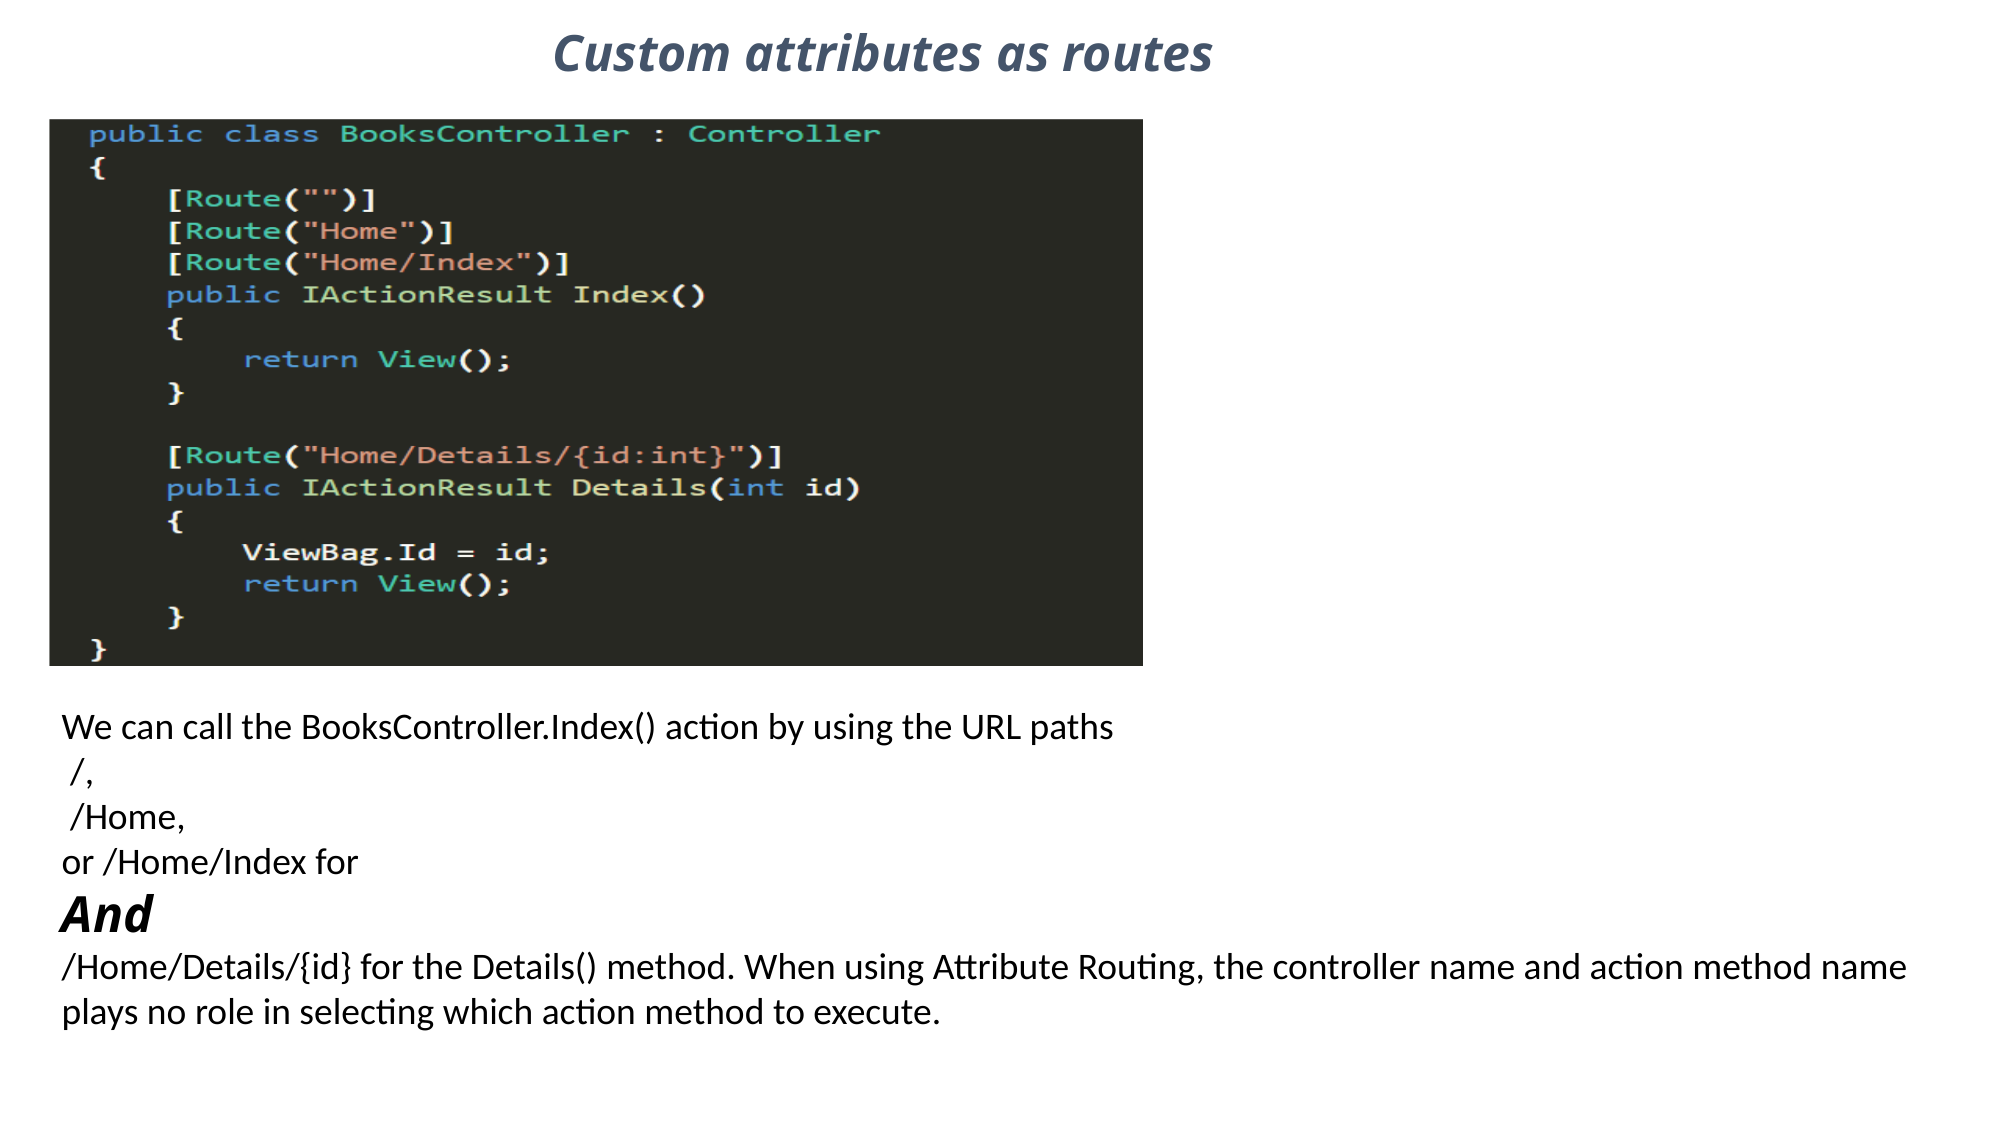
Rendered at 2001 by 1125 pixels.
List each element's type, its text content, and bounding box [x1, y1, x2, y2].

picture [45, 116, 1143, 666]
title Custom attributes as routes [548, 21, 1233, 82]
list We can call the BooksController.Index() action by using the URL paths /, /Home, or /Home/Index for And /Home/Details/{id} for the Details() method. When using Attribute Routing, the controller name and action method name plays no role in selecting which action method to execute. [61, 700, 1939, 1034]
